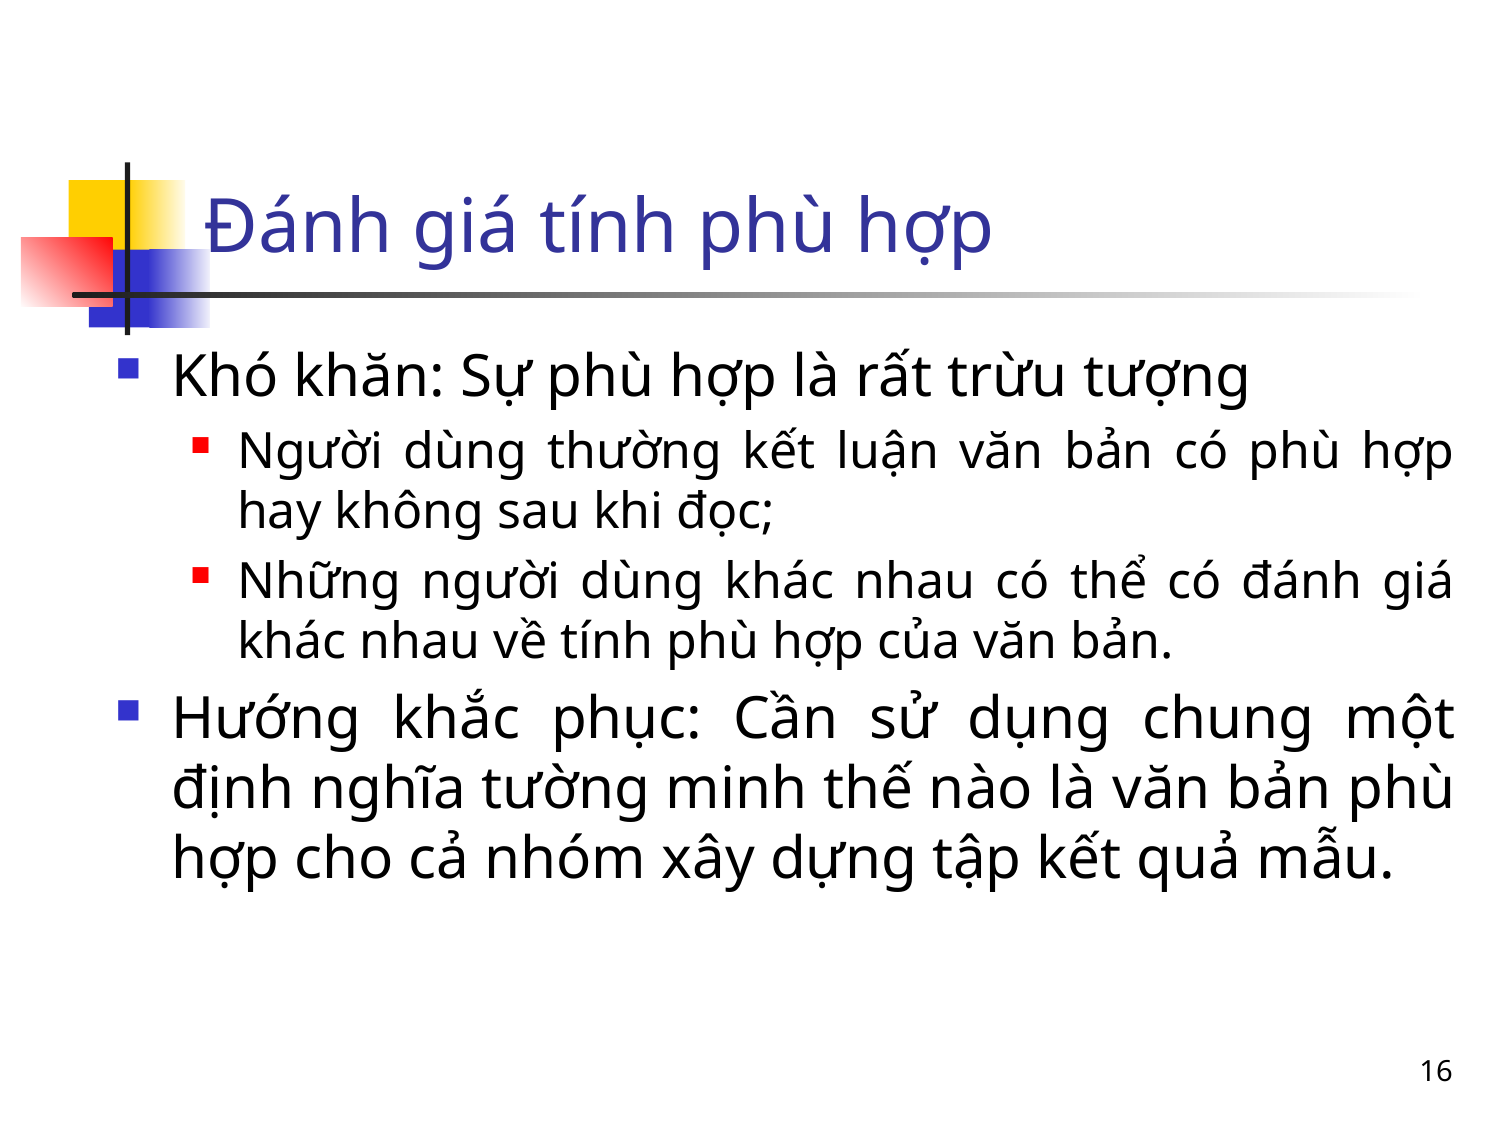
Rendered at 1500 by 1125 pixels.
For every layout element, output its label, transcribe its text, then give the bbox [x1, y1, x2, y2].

title Đánh giá tính phù hợp [188, 35, 1468, 275]
slide_number <number> [1155, 1071, 1468, 1100]
list Khó khăn: Sự phù hợp là rất trừu tượng Người dùng thường kết luận văn bản có phù hợp hay không sau khi đọc; Những người dùng khác nhau có thể có đánh giá khác nhau về tính phù hợp của văn bản. Hướng khắc phục: Cần sử dụng chung một định nghĩa tường minh thế nào là văn bản phù hợp cho cả nhóm xây dựng tập kết quả mẫu. [100, 331, 1471, 1071]
